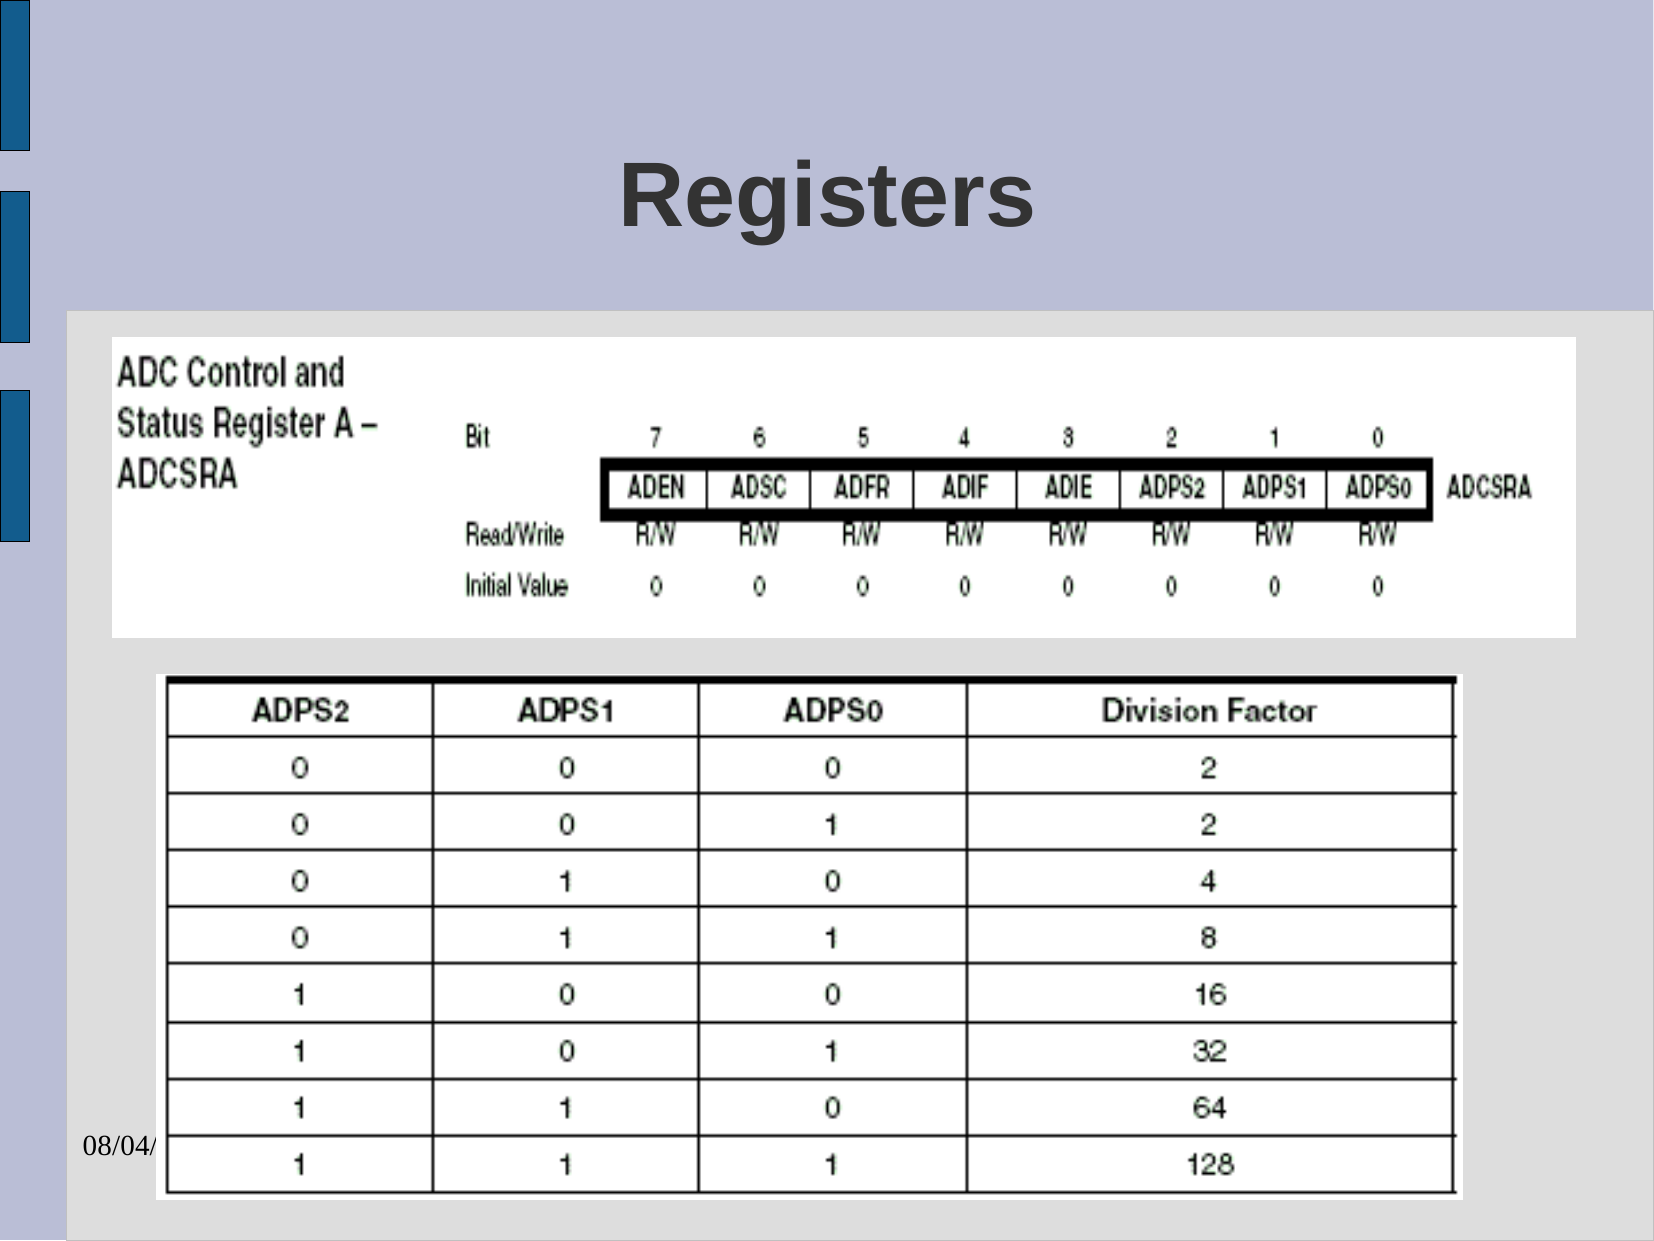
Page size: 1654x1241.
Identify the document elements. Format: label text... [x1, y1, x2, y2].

picture [156, 674, 1463, 1201]
title Registers [121, 98, 1534, 291]
picture [112, 337, 1576, 638]
